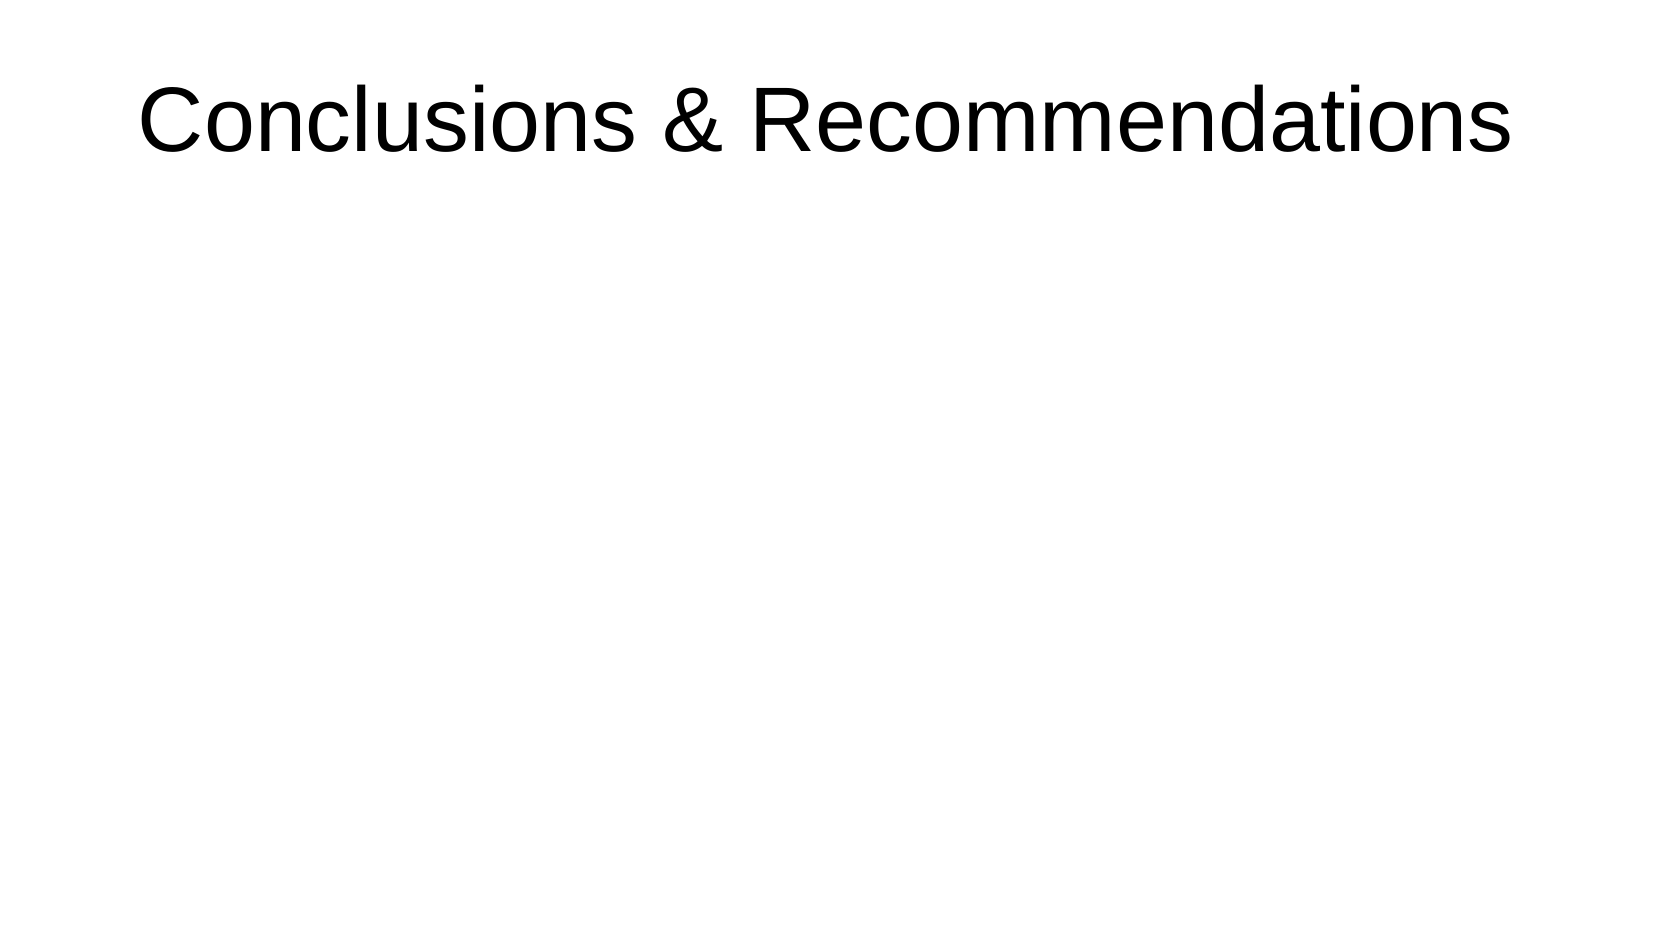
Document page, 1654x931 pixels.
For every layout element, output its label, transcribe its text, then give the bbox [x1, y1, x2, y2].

title Conclusions & Recommendations [82, 37, 1571, 193]
